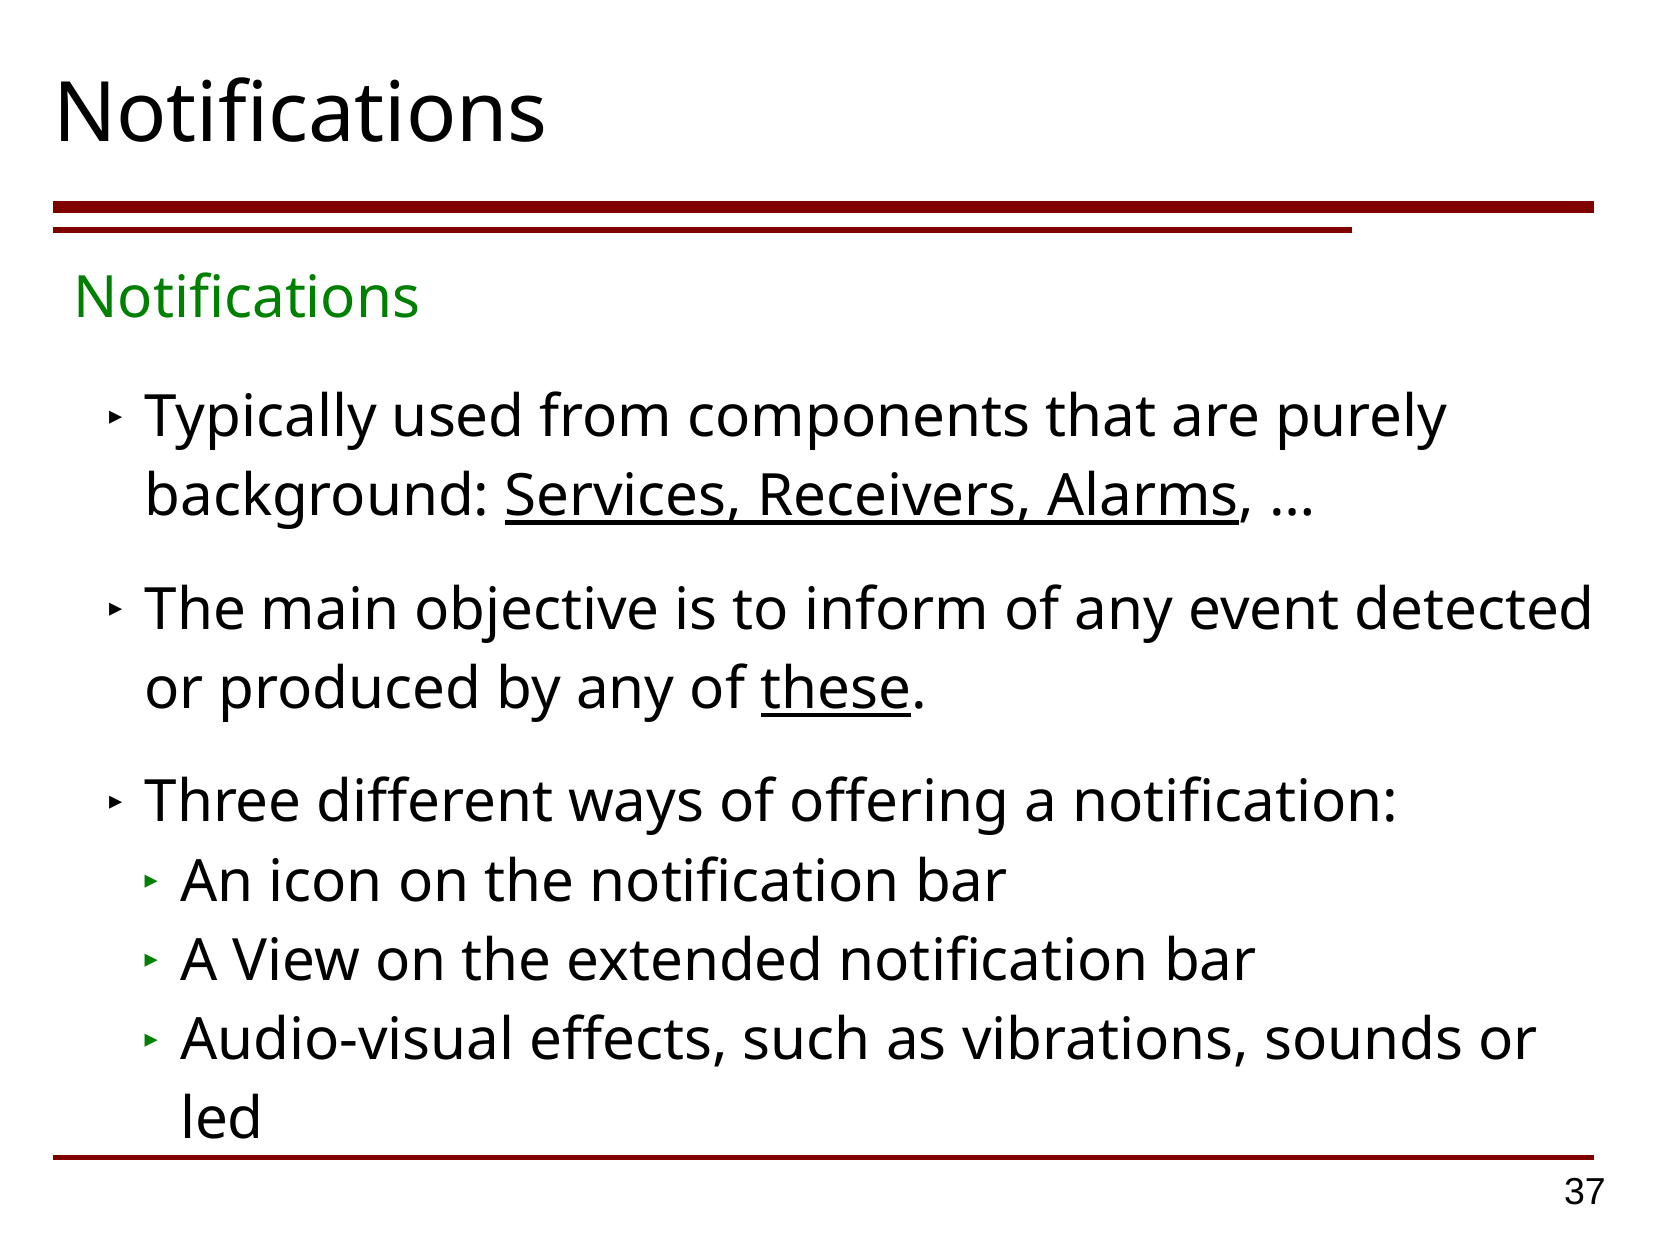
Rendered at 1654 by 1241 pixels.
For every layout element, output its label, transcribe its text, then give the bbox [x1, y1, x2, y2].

text_box Notifications Typically used from components that are purely background: Services, Receivers, Alarms, … The main objective is to inform of any event detected or produced by any of these. Three different ways of offering a notification: An icon on the notification bar A View on the extended notification bar Audio-visual effects, such as vibrations, sounds or led [59, 248, 1625, 1072]
text_box [58, 240, 1408, 1152]
text_box <number> [35, 1163, 1654, 1221]
subtitle Notifications [53, 48, 1542, 172]
